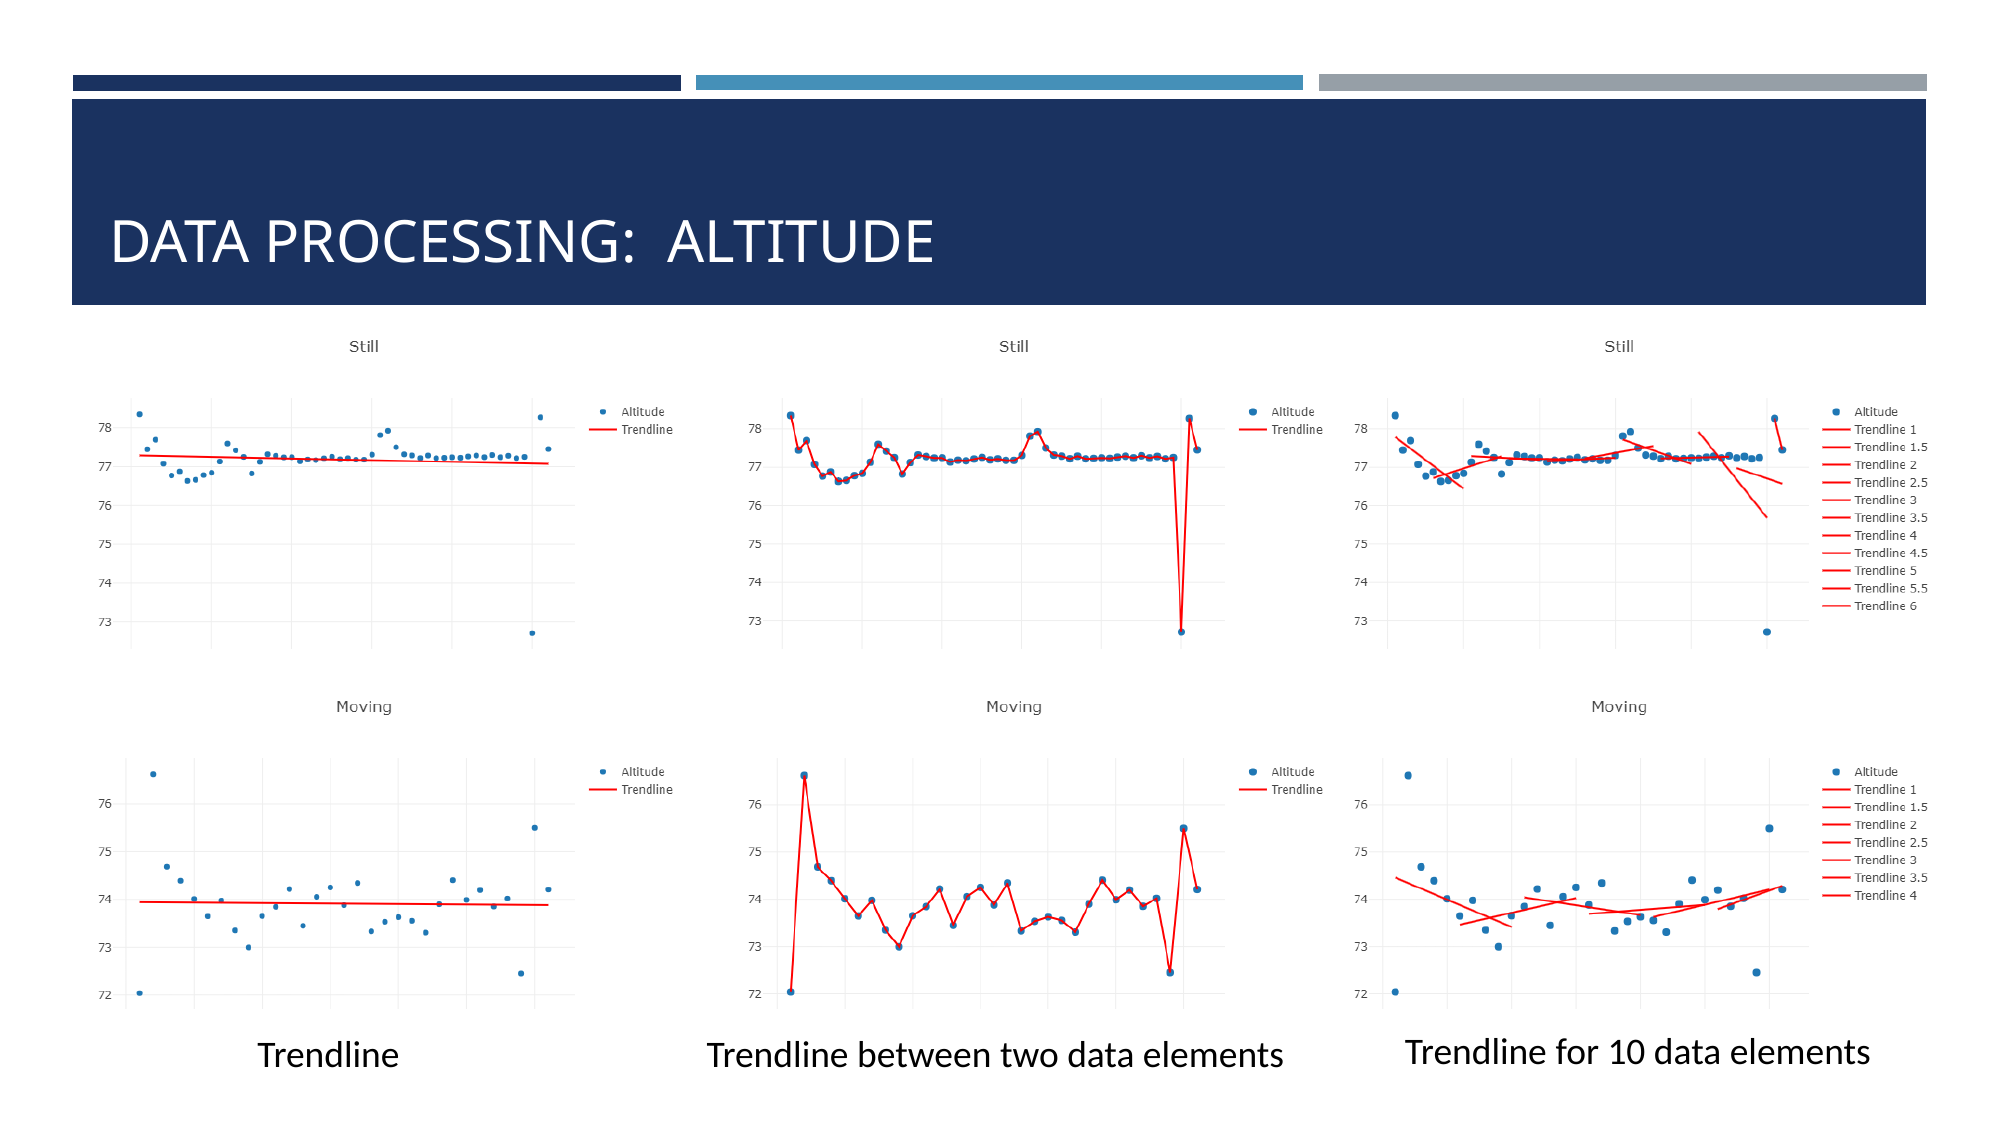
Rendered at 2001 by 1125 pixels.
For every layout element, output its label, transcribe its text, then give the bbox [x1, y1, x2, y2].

text_box Trendline for 10 data elements [1389, 1019, 1892, 1080]
title Data Processing: Altitude [94, 119, 1904, 282]
text_box Trendline [242, 1022, 417, 1083]
picture [38, 305, 1944, 1083]
text_box Trendline between two data elements [691, 1022, 1307, 1083]
